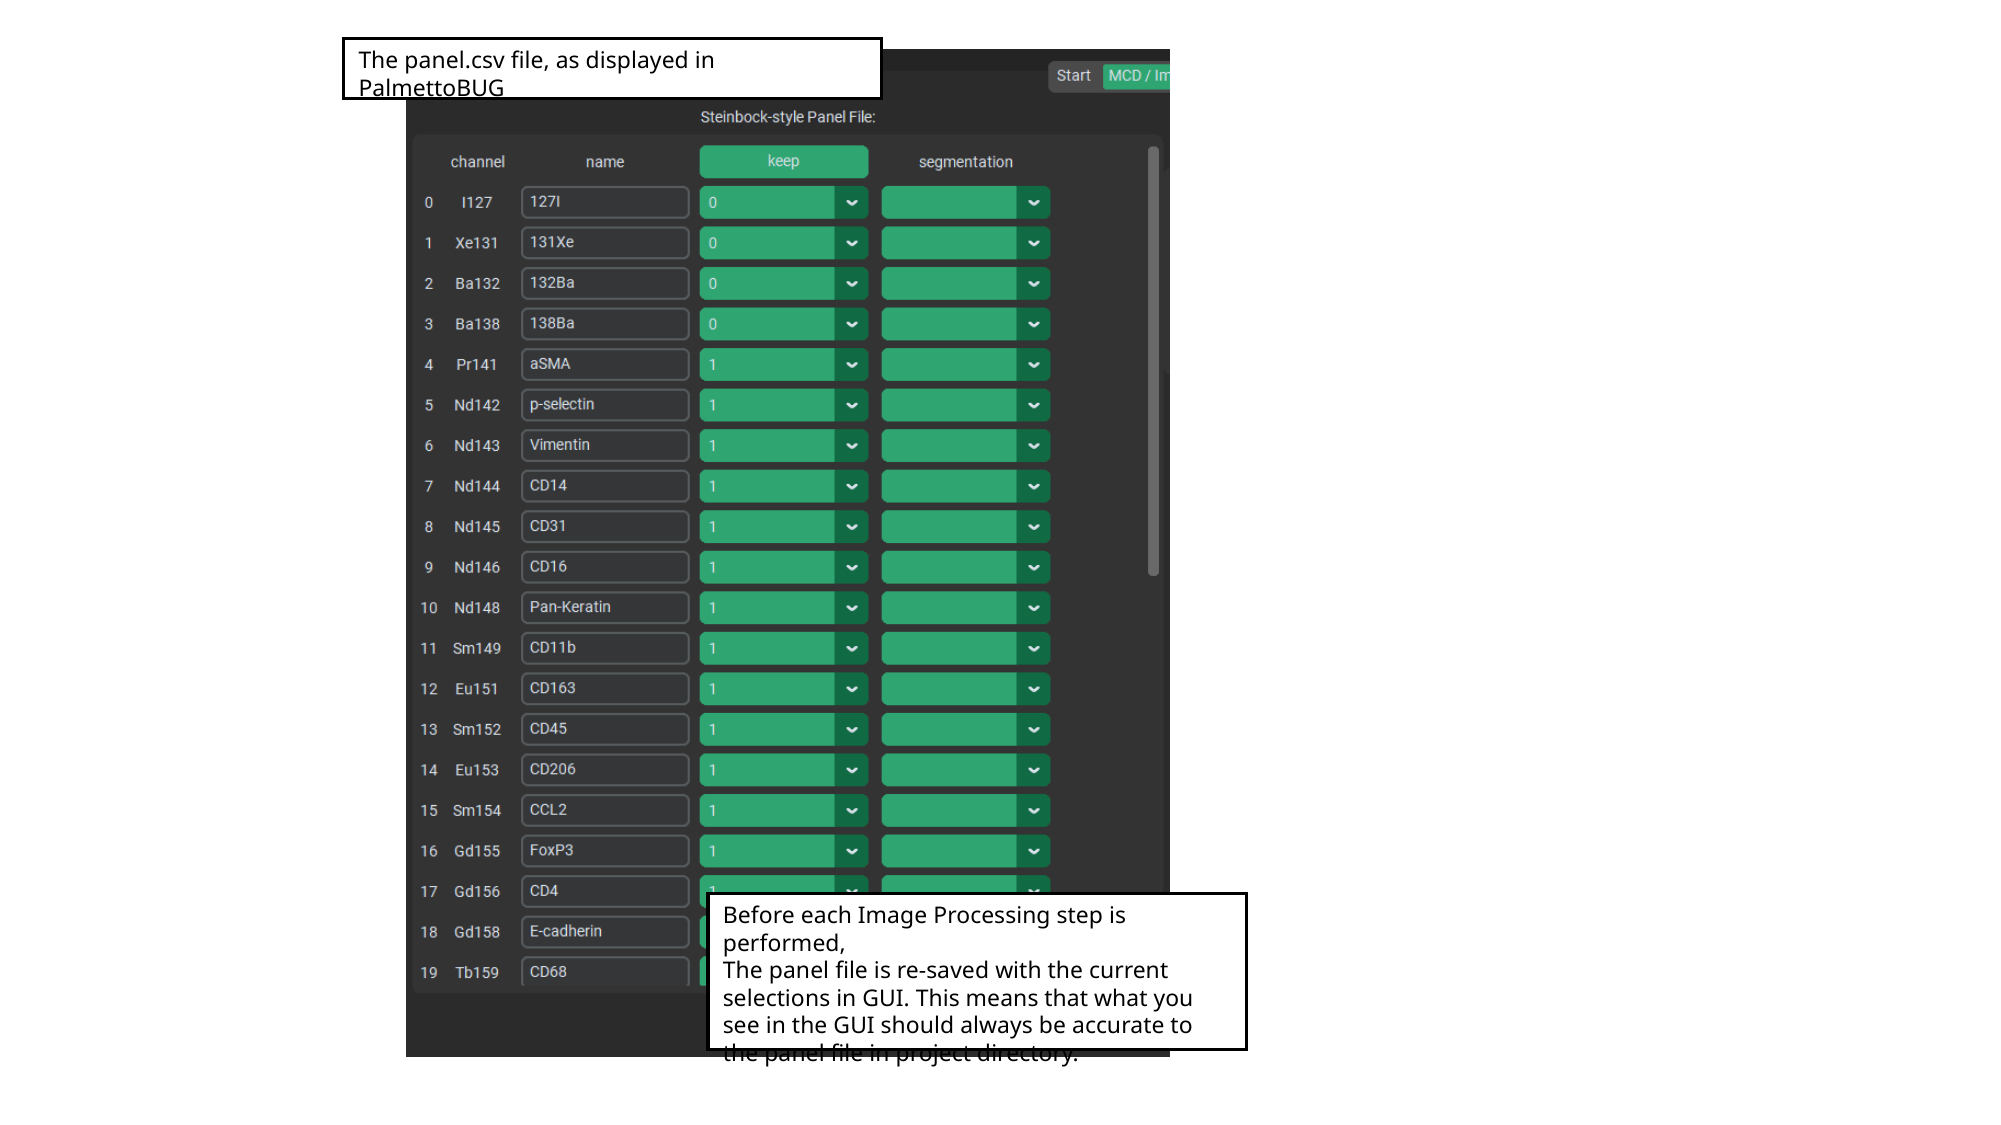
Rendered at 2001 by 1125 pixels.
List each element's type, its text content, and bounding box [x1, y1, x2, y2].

picture [979, 1050, 986, 1057]
picture [988, 1049, 993, 1057]
picture [921, 1050, 929, 1057]
picture [1048, 1049, 1054, 1057]
picture [936, 1049, 942, 1057]
picture [954, 1049, 964, 1057]
picture [748, 1049, 766, 1057]
picture [735, 1050, 741, 1057]
picture [879, 1050, 885, 1057]
picture [1063, 1049, 1070, 1057]
picture [406, 49, 1170, 1057]
picture [1034, 1049, 1042, 1057]
picture [853, 1049, 871, 1057]
picture [906, 1049, 911, 1057]
picture [742, 1049, 749, 1057]
picture [1022, 1049, 1032, 1057]
picture [1009, 1049, 1023, 1057]
picture [1041, 1050, 1049, 1057]
picture [822, 1049, 832, 1057]
picture [726, 1049, 733, 1057]
picture [928, 1049, 934, 1057]
picture [802, 1049, 809, 1057]
picture [808, 1049, 820, 1057]
picture [913, 1049, 922, 1057]
picture [1001, 1049, 1010, 1057]
picture [941, 1049, 955, 1057]
picture [795, 1050, 801, 1057]
picture [1056, 1050, 1064, 1057]
picture [966, 1049, 979, 1057]
text_box The panel.csv file, as displayed in PalmettoBUG [344, 38, 882, 98]
text_box Before each Image Processing step is performed, The panel file is re-saved with the current selections in GUI. This means that what you see in the GUI should always be accurate to the panel file in project directory. [708, 893, 1246, 1049]
picture [886, 1049, 897, 1057]
picture [899, 1050, 906, 1057]
picture [788, 1049, 793, 1057]
picture [848, 1049, 854, 1057]
picture [835, 1049, 840, 1057]
picture [775, 1049, 787, 1057]
picture [1070, 1049, 1170, 1057]
picture [768, 1050, 775, 1057]
